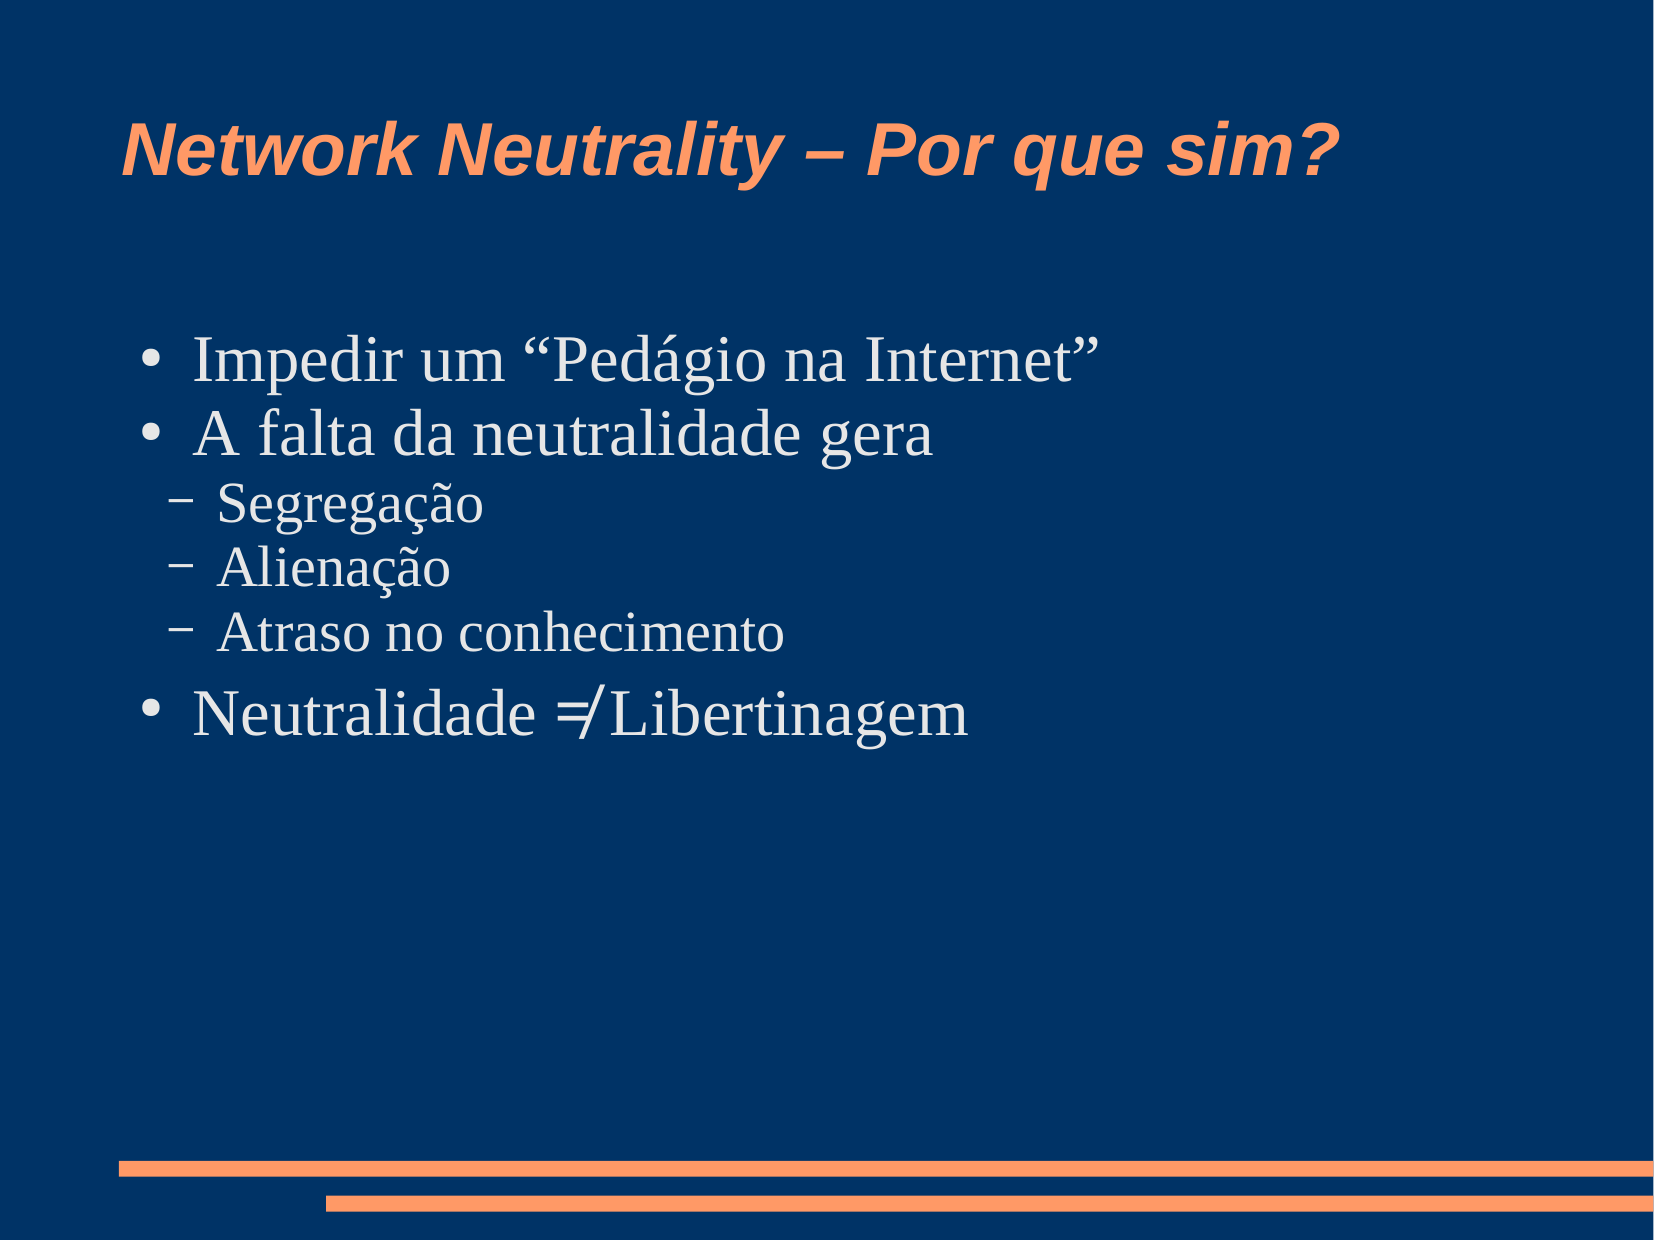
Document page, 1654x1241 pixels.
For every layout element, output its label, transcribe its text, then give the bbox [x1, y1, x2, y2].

list Impedir um “Pedágio na Internet” A falta da neutralidade gera Segregação Alienação Atraso no conhecimento Neutralidade ≠ Libertinagem [121, 322, 1561, 1118]
title Network Neutrality – Por que sim? [121, 53, 1534, 246]
